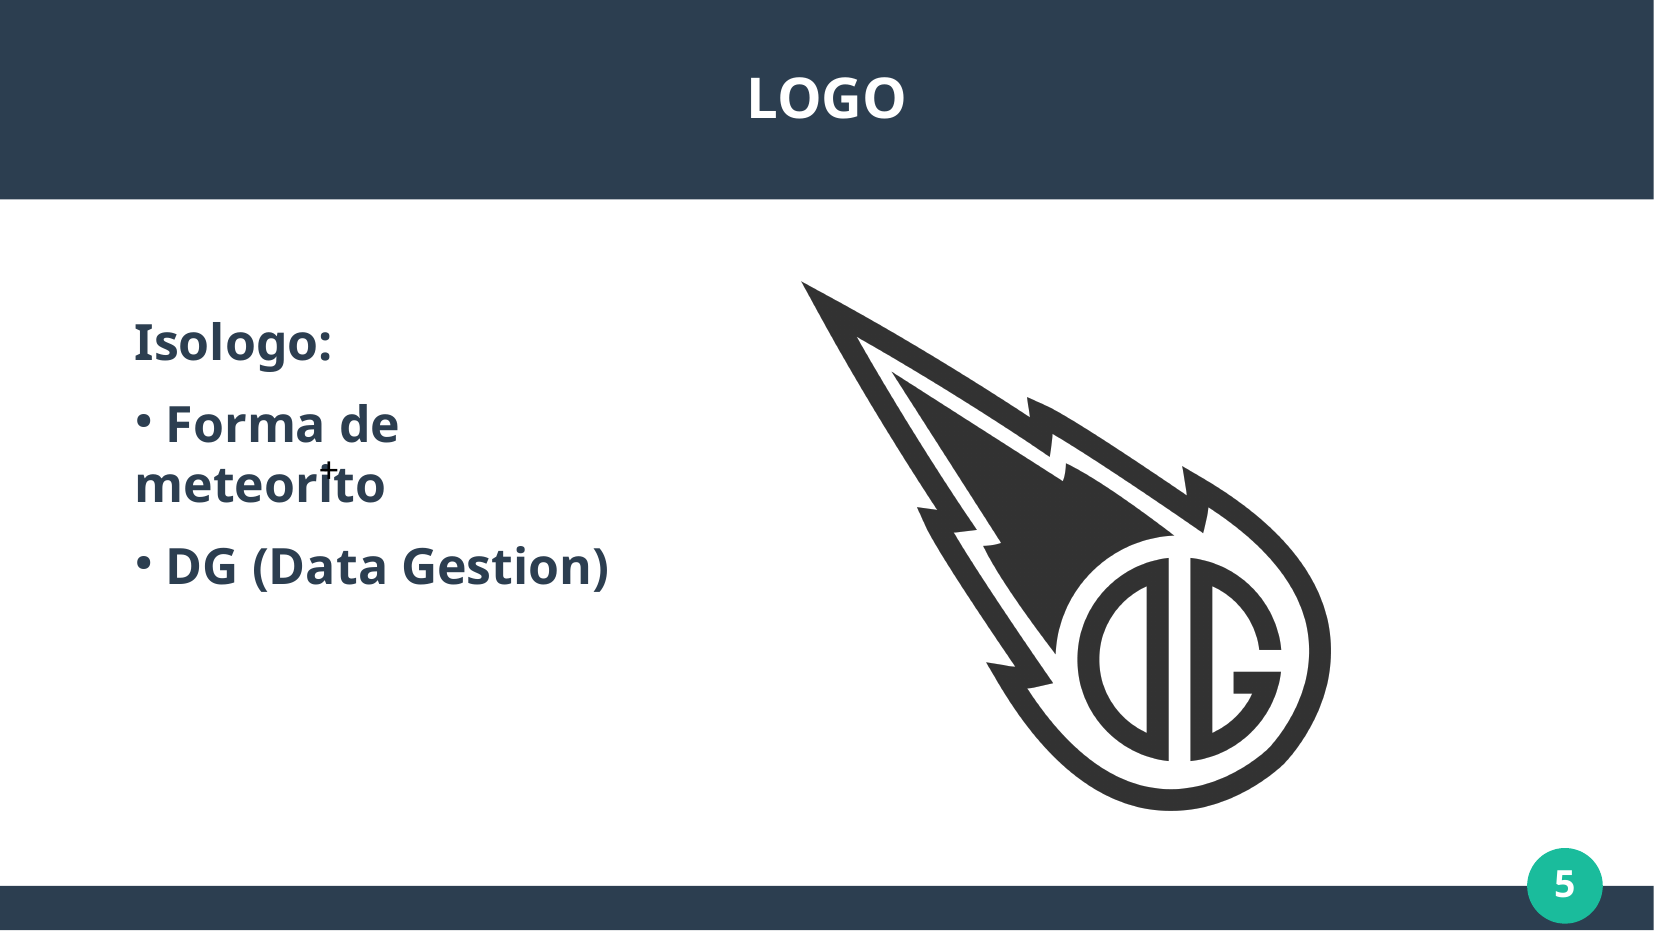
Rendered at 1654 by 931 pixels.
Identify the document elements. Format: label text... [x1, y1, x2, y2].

title LOGO [59, 37, 1595, 155]
list Isologo: Forma de meteorito DG (Data Gestion) [134, 310, 632, 931]
picture [801, 281, 1331, 812]
text_box + [304, 437, 585, 499]
